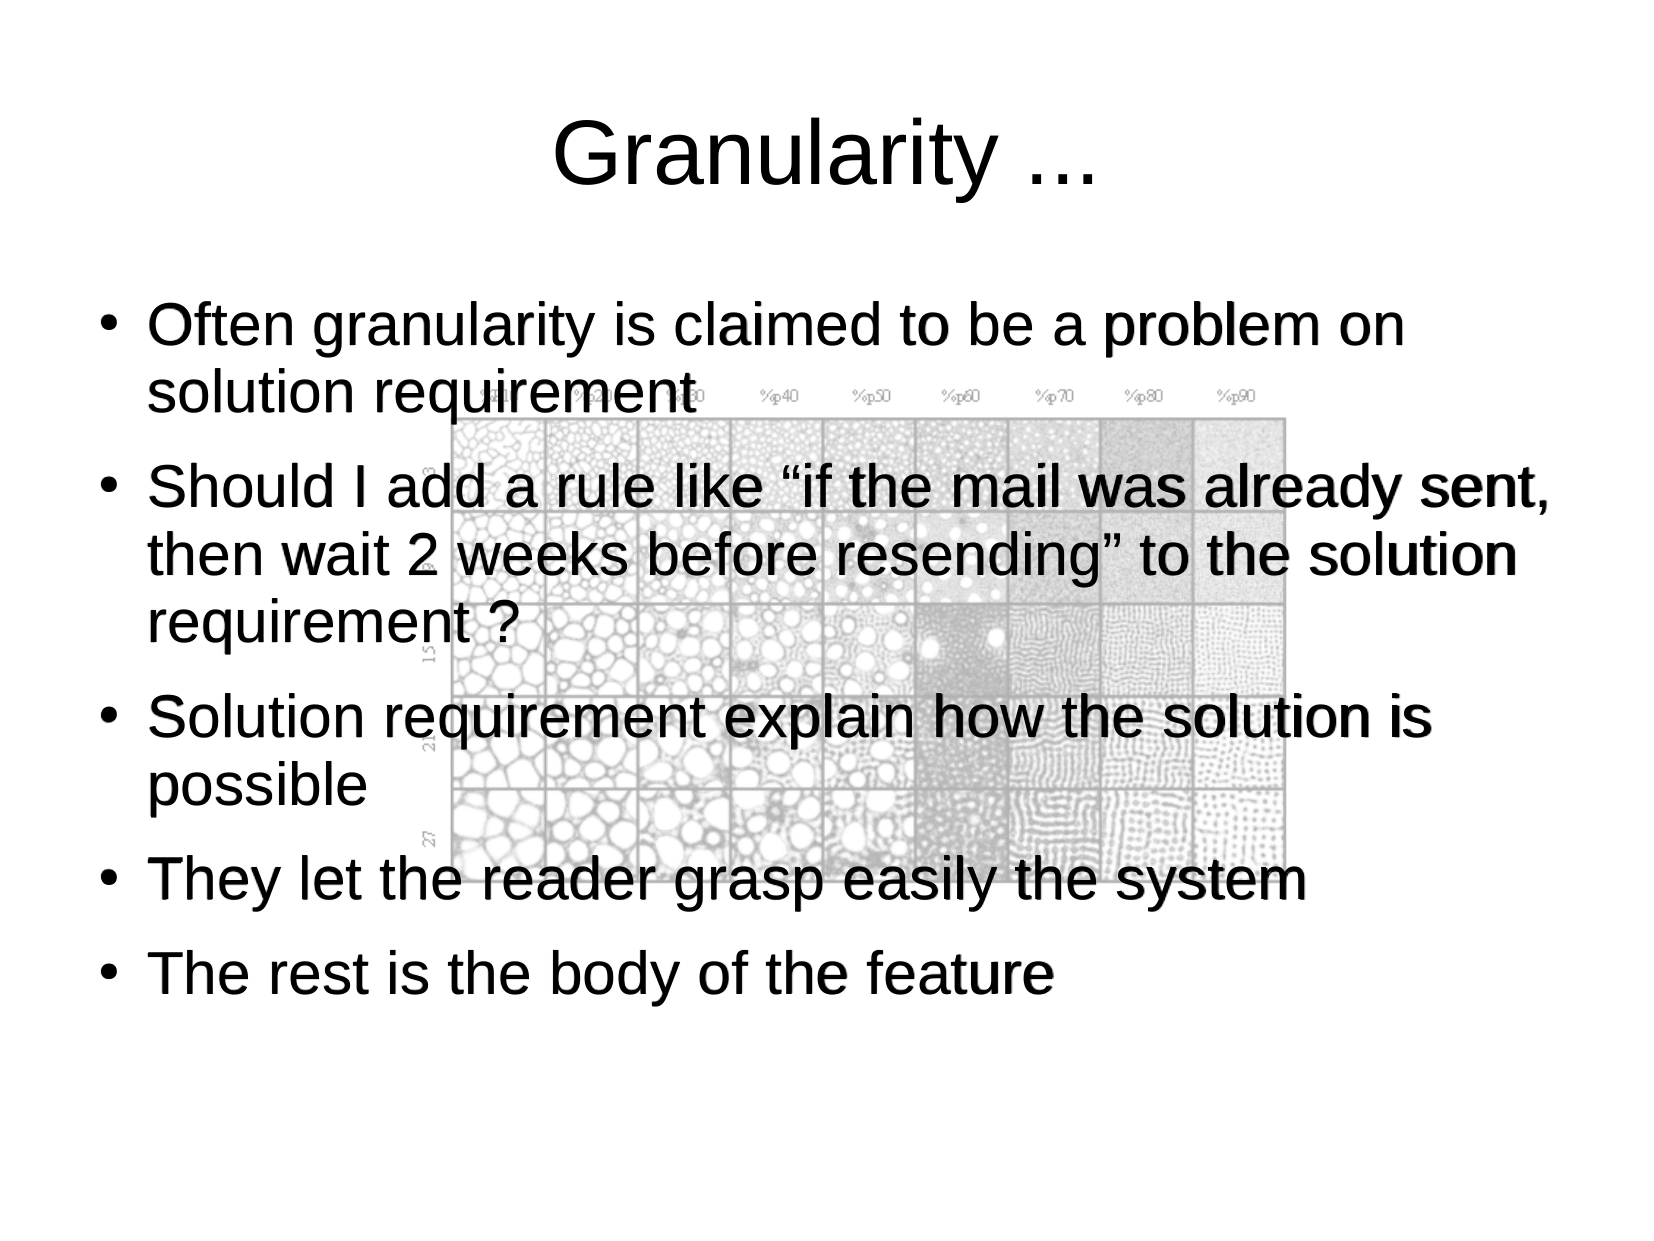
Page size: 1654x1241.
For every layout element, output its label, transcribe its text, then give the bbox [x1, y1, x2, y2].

list Often granularity is claimed to be a problem on solution requirement Should I add a rule like “if the mail was already sent, then wait 2 weeks before resending” to the solution requirement ? Solution requirement explain how the solution is possible They let the reader grasp easily the system The rest is the body of the feature [82, 290, 1571, 1010]
title Granularity ... [82, 49, 1571, 257]
